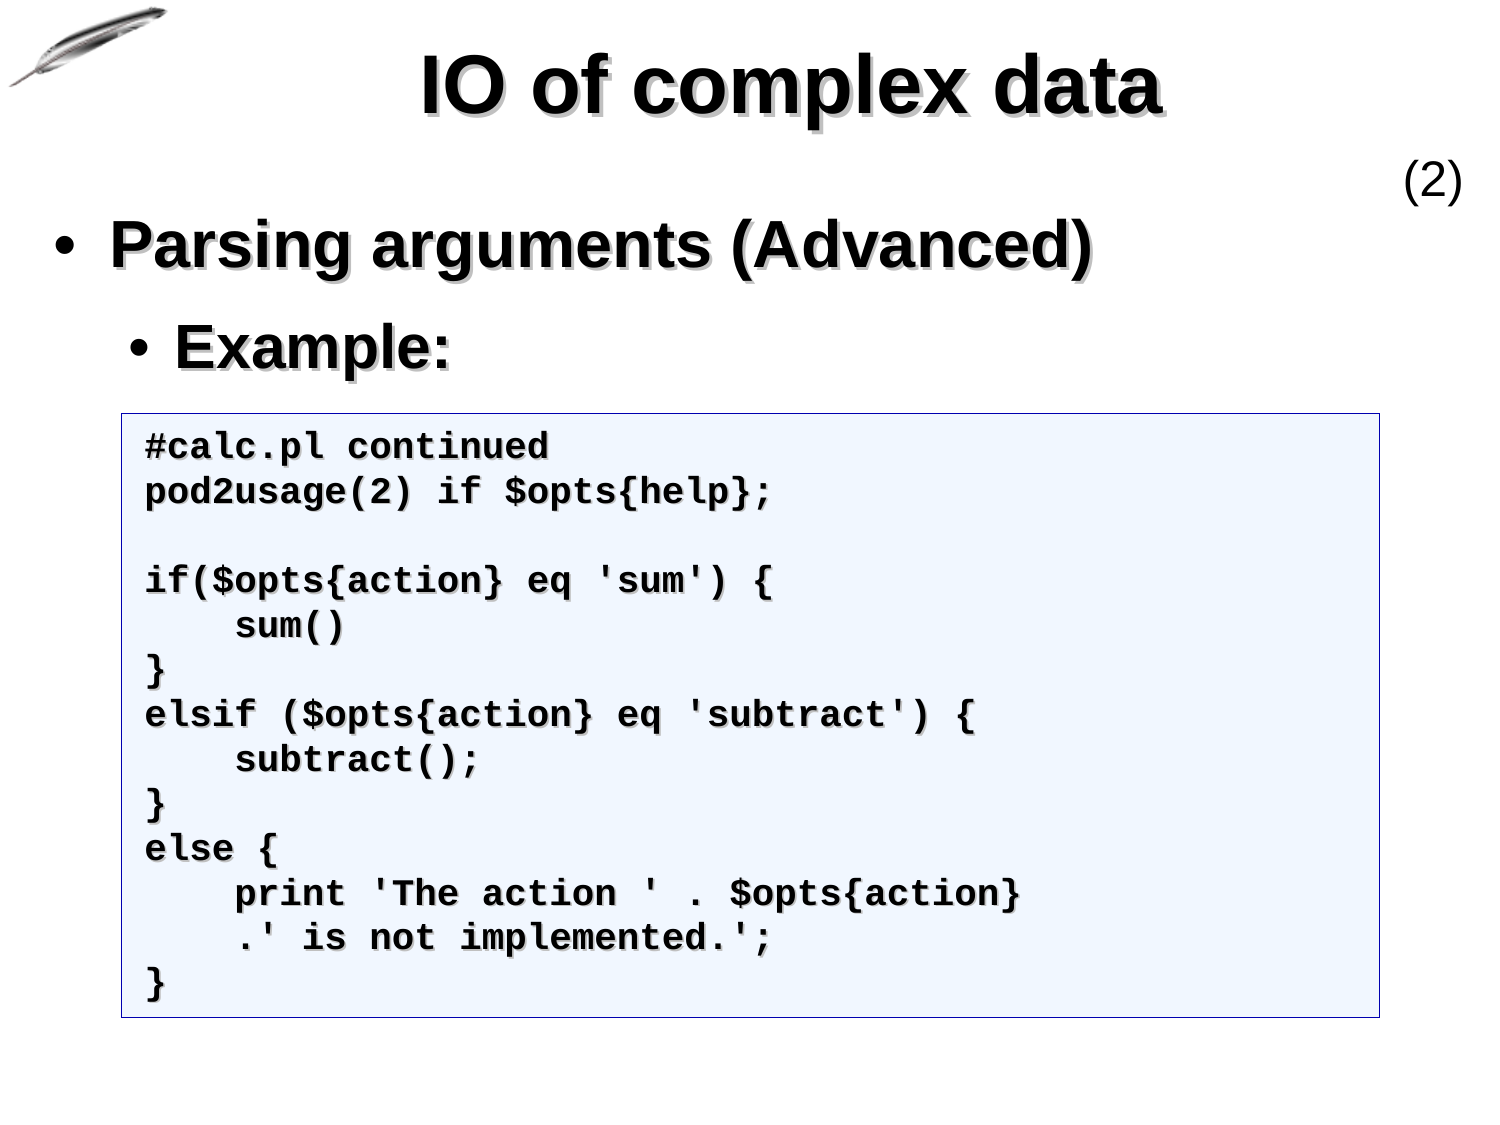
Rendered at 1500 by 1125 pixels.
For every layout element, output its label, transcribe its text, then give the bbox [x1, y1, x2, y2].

text_box #calc.pl continued pod2usage(2) if $opts{help}; if($opts{action} eq 'sum') { sum() } elsif ($opts{action} eq 'subtract') { subtract(); } else { print 'The action ' . $opts{action} .' is not implemented.'; } [120, 413, 1380, 1018]
title IO of complex data [419, 0, 1459, 179]
text_box (2) [1387, 141, 1479, 213]
list Parsing arguments (Advanced) Example: [53, 207, 1447, 1084]
picture [5, 5, 173, 89]
